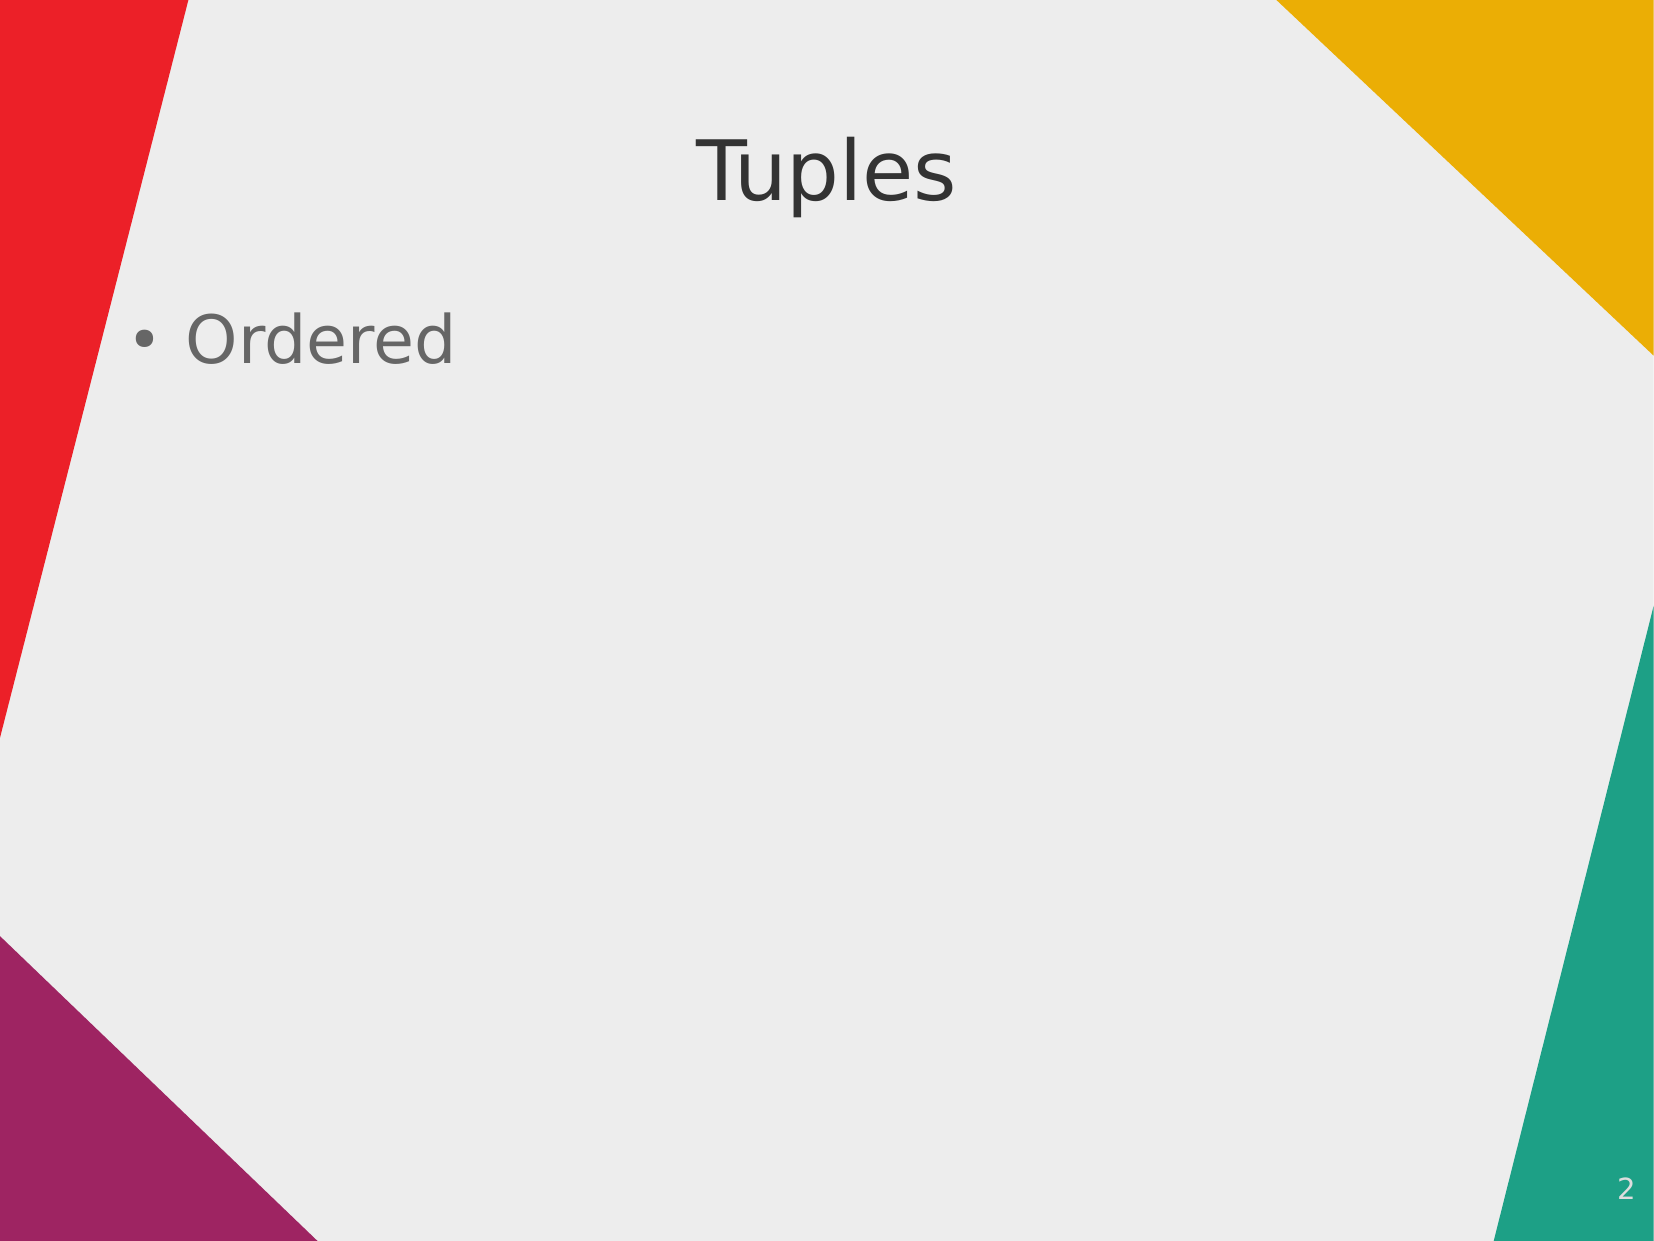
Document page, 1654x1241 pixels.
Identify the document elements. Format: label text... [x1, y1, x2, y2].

list Ordered [114, 302, 1539, 1033]
title Tuples [114, 73, 1539, 271]
